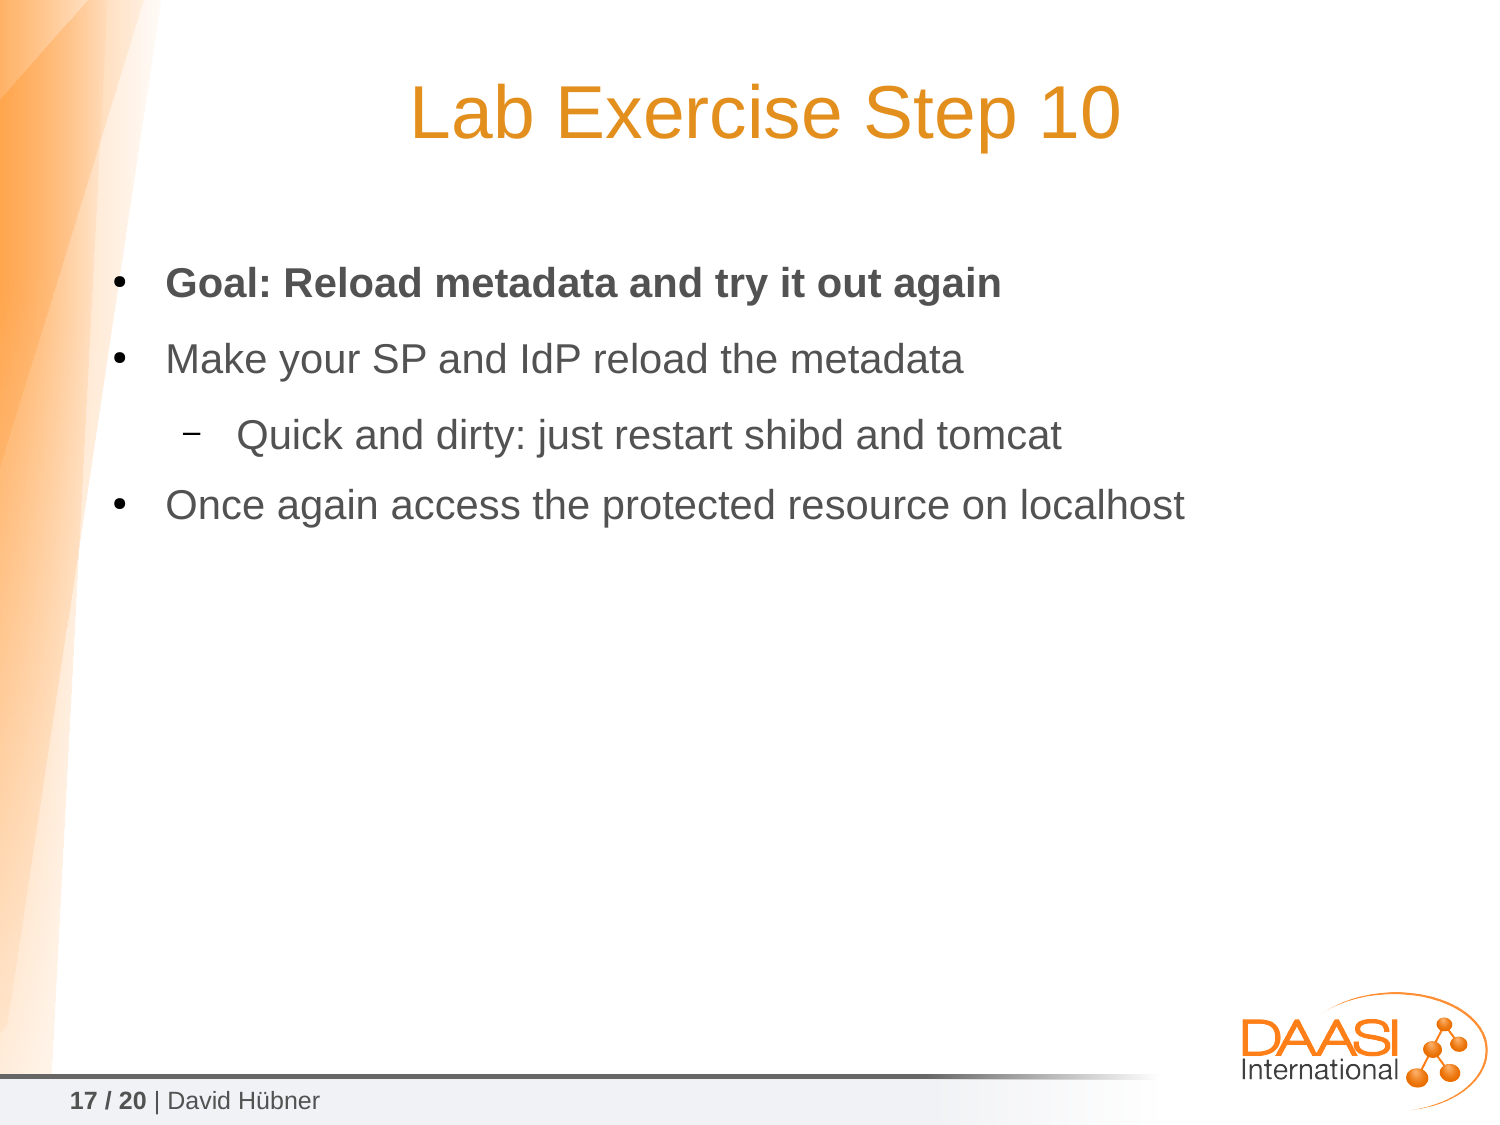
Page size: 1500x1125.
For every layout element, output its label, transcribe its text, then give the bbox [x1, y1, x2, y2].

title Lab Exercise Step 10 [91, 48, 1441, 178]
picture [1240, 992, 1500, 1111]
list Goal: Reload metadata and try it out again Make your SP and IdP reload the metadata Quick and dirty: just restart shibd and tomcat Once again access the protected resource on localhost [94, 259, 1441, 945]
